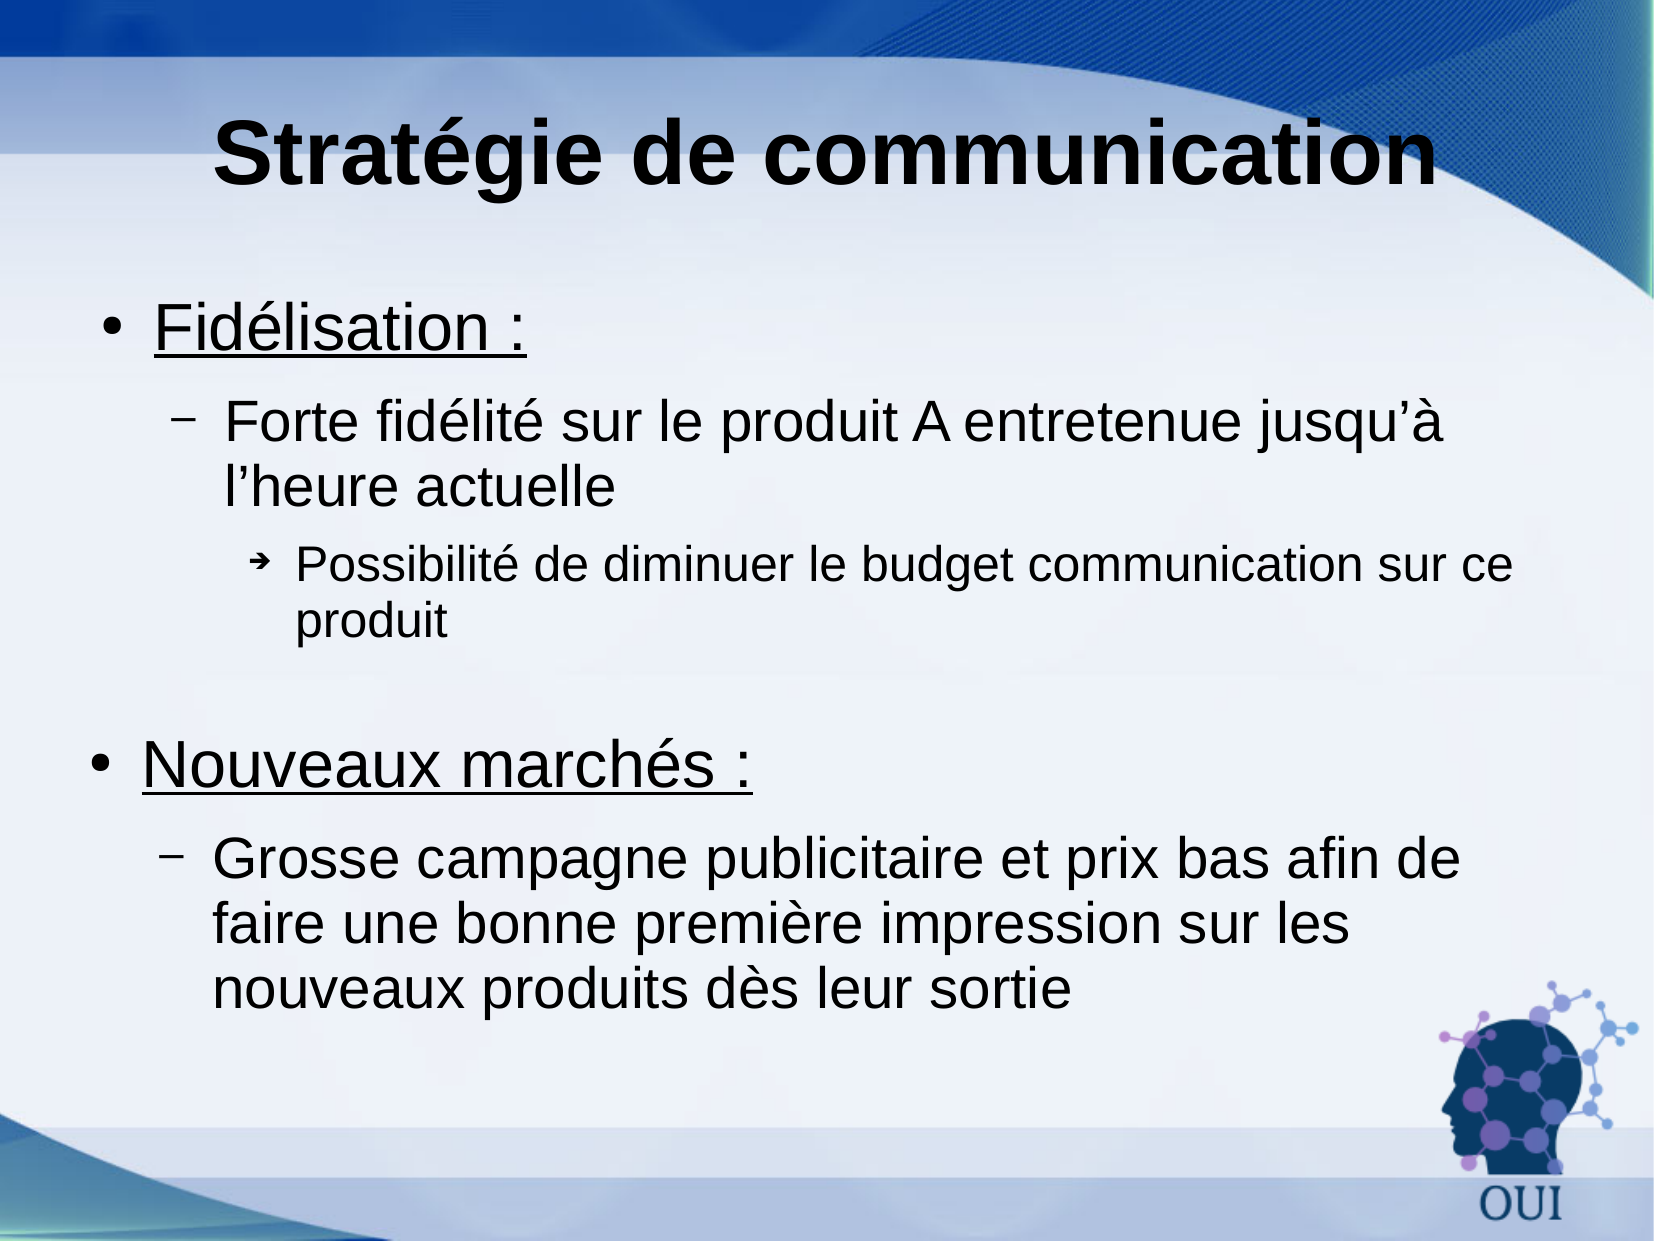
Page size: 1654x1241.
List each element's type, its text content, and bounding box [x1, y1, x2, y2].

title Stratégie de communication [82, 49, 1571, 257]
list Nouveaux marchés : Grosse campagne publicitaire et prix bas afin de faire une bonne première impression sur les nouveaux produits dès leur sortie [70, 727, 1559, 1111]
picture [0, 0, 1654, 1241]
list Fidélisation : Forte fidélité sur le produit A entretenue jusqu’à l’heure actuelle Possibilité de diminuer le budget communication sur ce produit [82, 290, 1571, 674]
